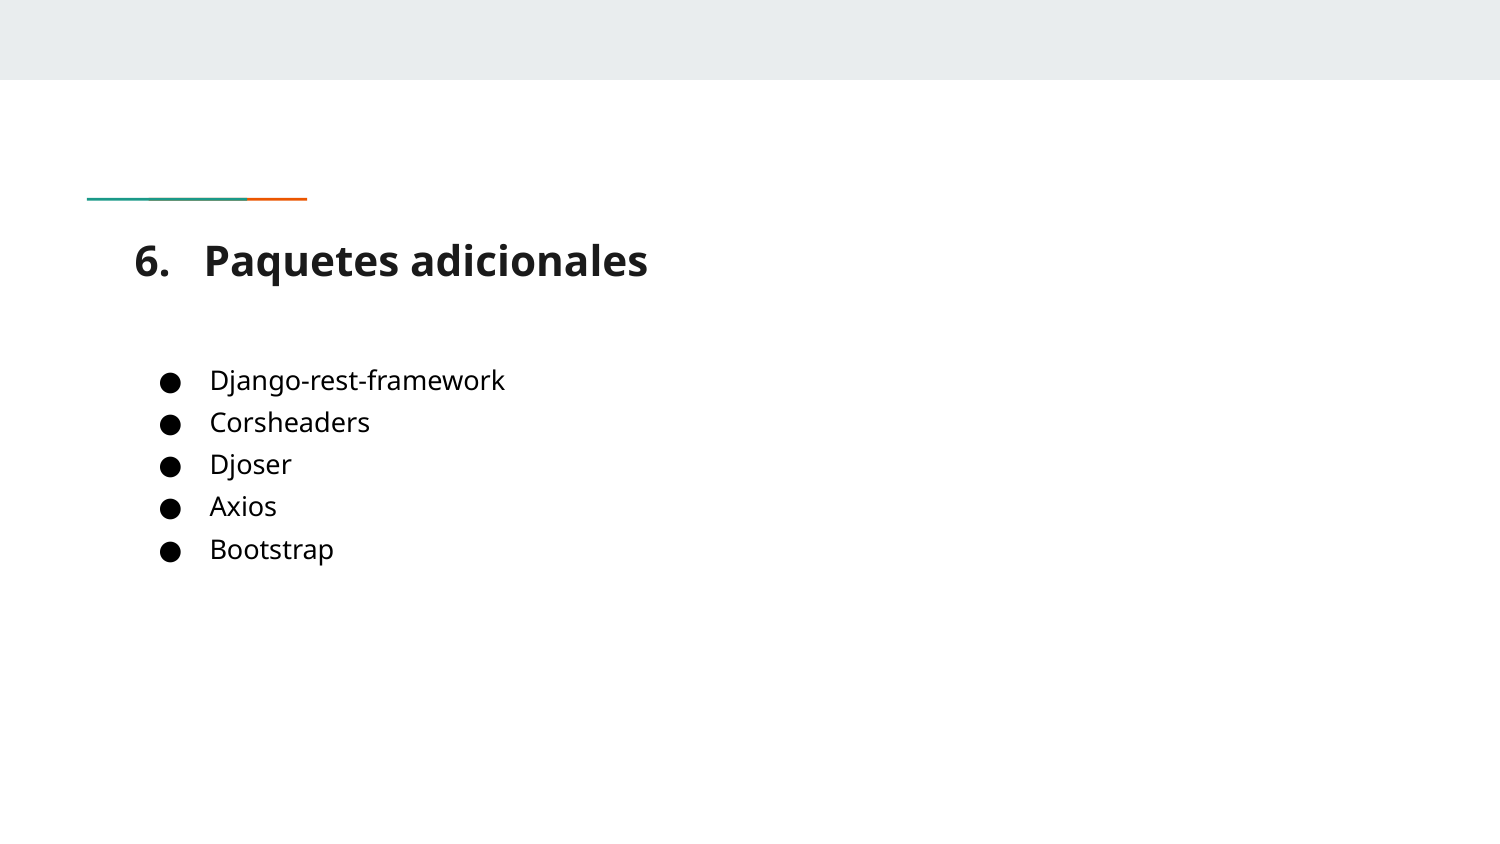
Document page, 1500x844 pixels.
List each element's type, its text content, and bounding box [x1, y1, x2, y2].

list Django-rest-framework Corsheaders Djoser Axios Bootstrap [119, 341, 1381, 712]
title 6. Paquetes adicionales [119, 216, 1381, 305]
